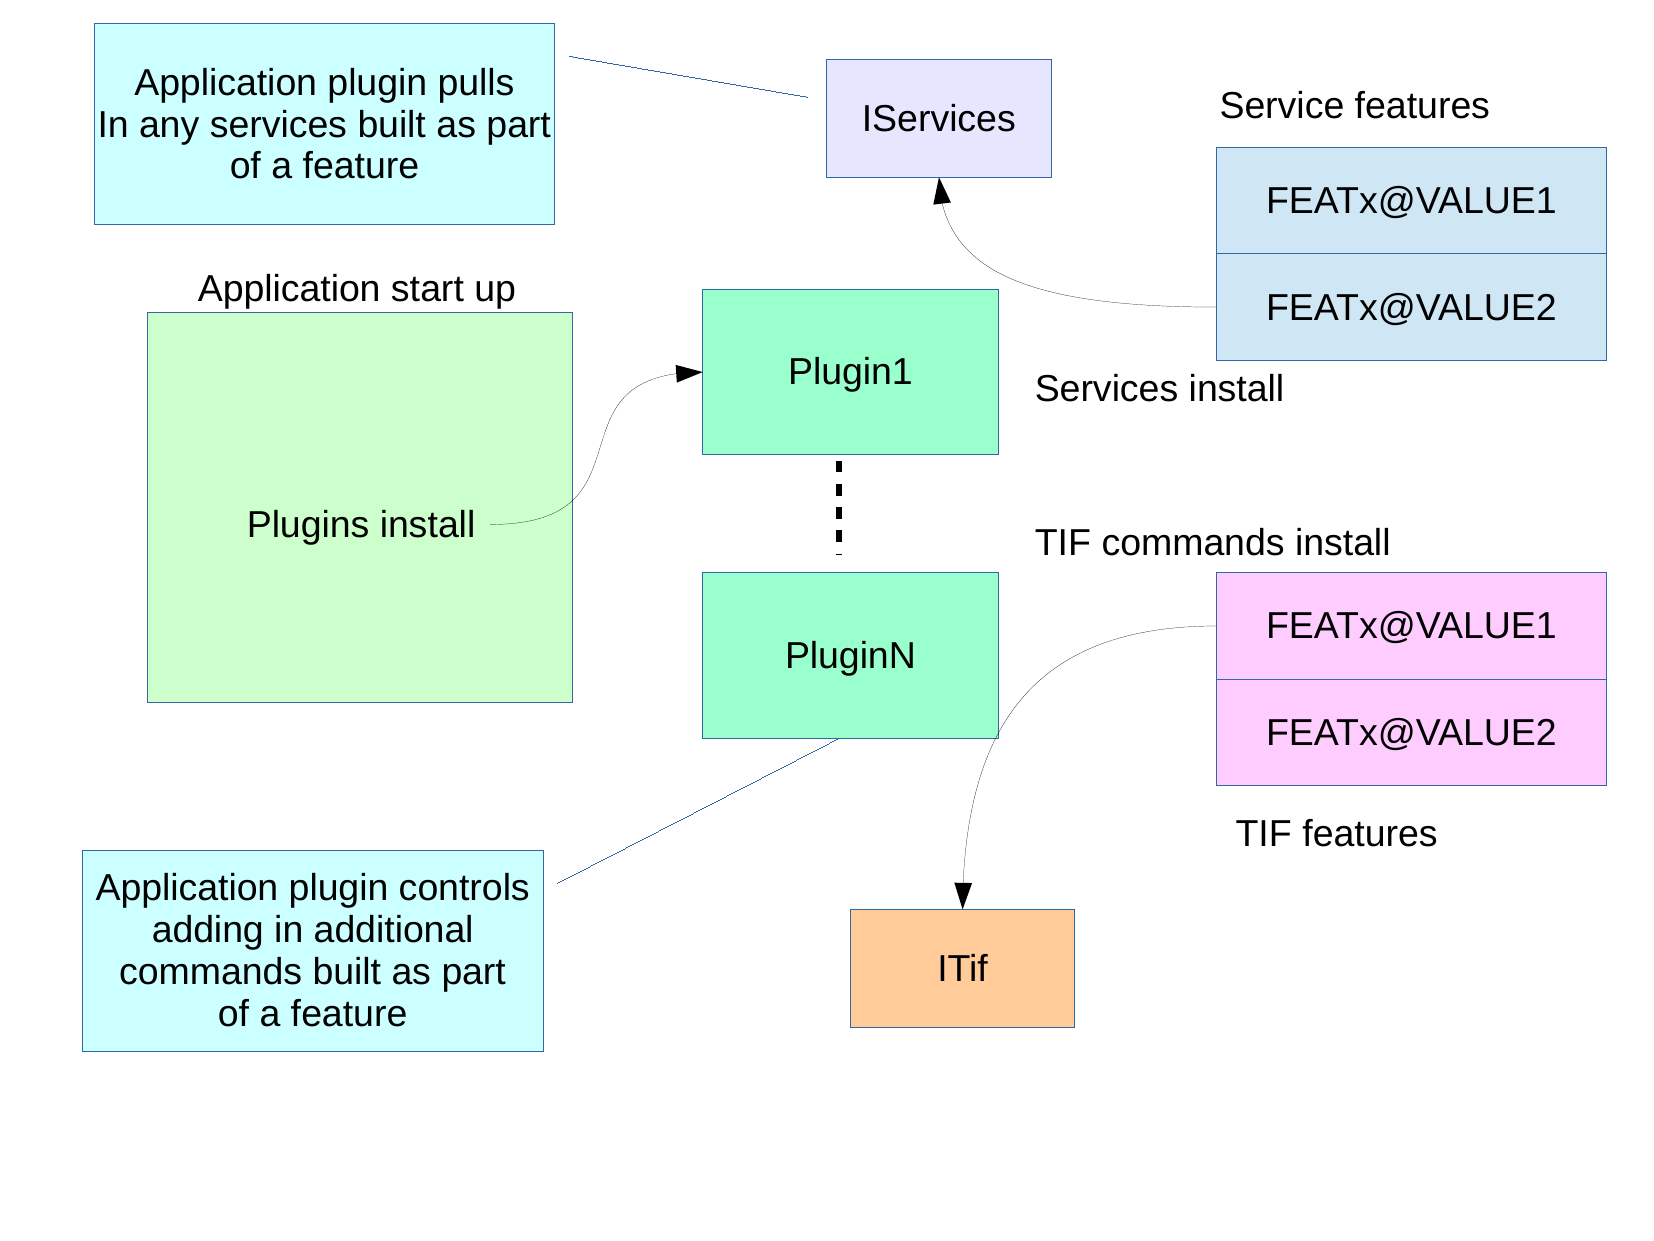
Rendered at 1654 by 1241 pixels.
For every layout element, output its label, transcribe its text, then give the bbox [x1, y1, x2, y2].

text_box Application plugin controls adding in additional commands built as part of a feature [82, 850, 543, 1051]
text_box [147, 312, 573, 703]
text_box TIF commands install [1020, 513, 1406, 571]
text_box PluginN [702, 572, 999, 739]
text_box Service features [1204, 76, 1505, 134]
text_box FEATx@VALUE1 [1216, 147, 1607, 253]
text_box IServices [826, 59, 1052, 178]
text_box Plugins install [232, 496, 491, 553]
text_box ITif [850, 909, 1075, 1028]
text_box TIF features [1220, 805, 1453, 863]
text_box FEATx@VALUE2 [1216, 679, 1607, 786]
text_box Application start up [183, 259, 531, 317]
text_box Plugin1 [702, 289, 999, 455]
text_box Application plugin pulls In any services built as part of a feature [94, 24, 555, 224]
text_box FEATx@VALUE1 [1216, 572, 1607, 679]
text_box FEATx@VALUE2 [1216, 253, 1607, 361]
text_box Services install [1020, 360, 1300, 418]
